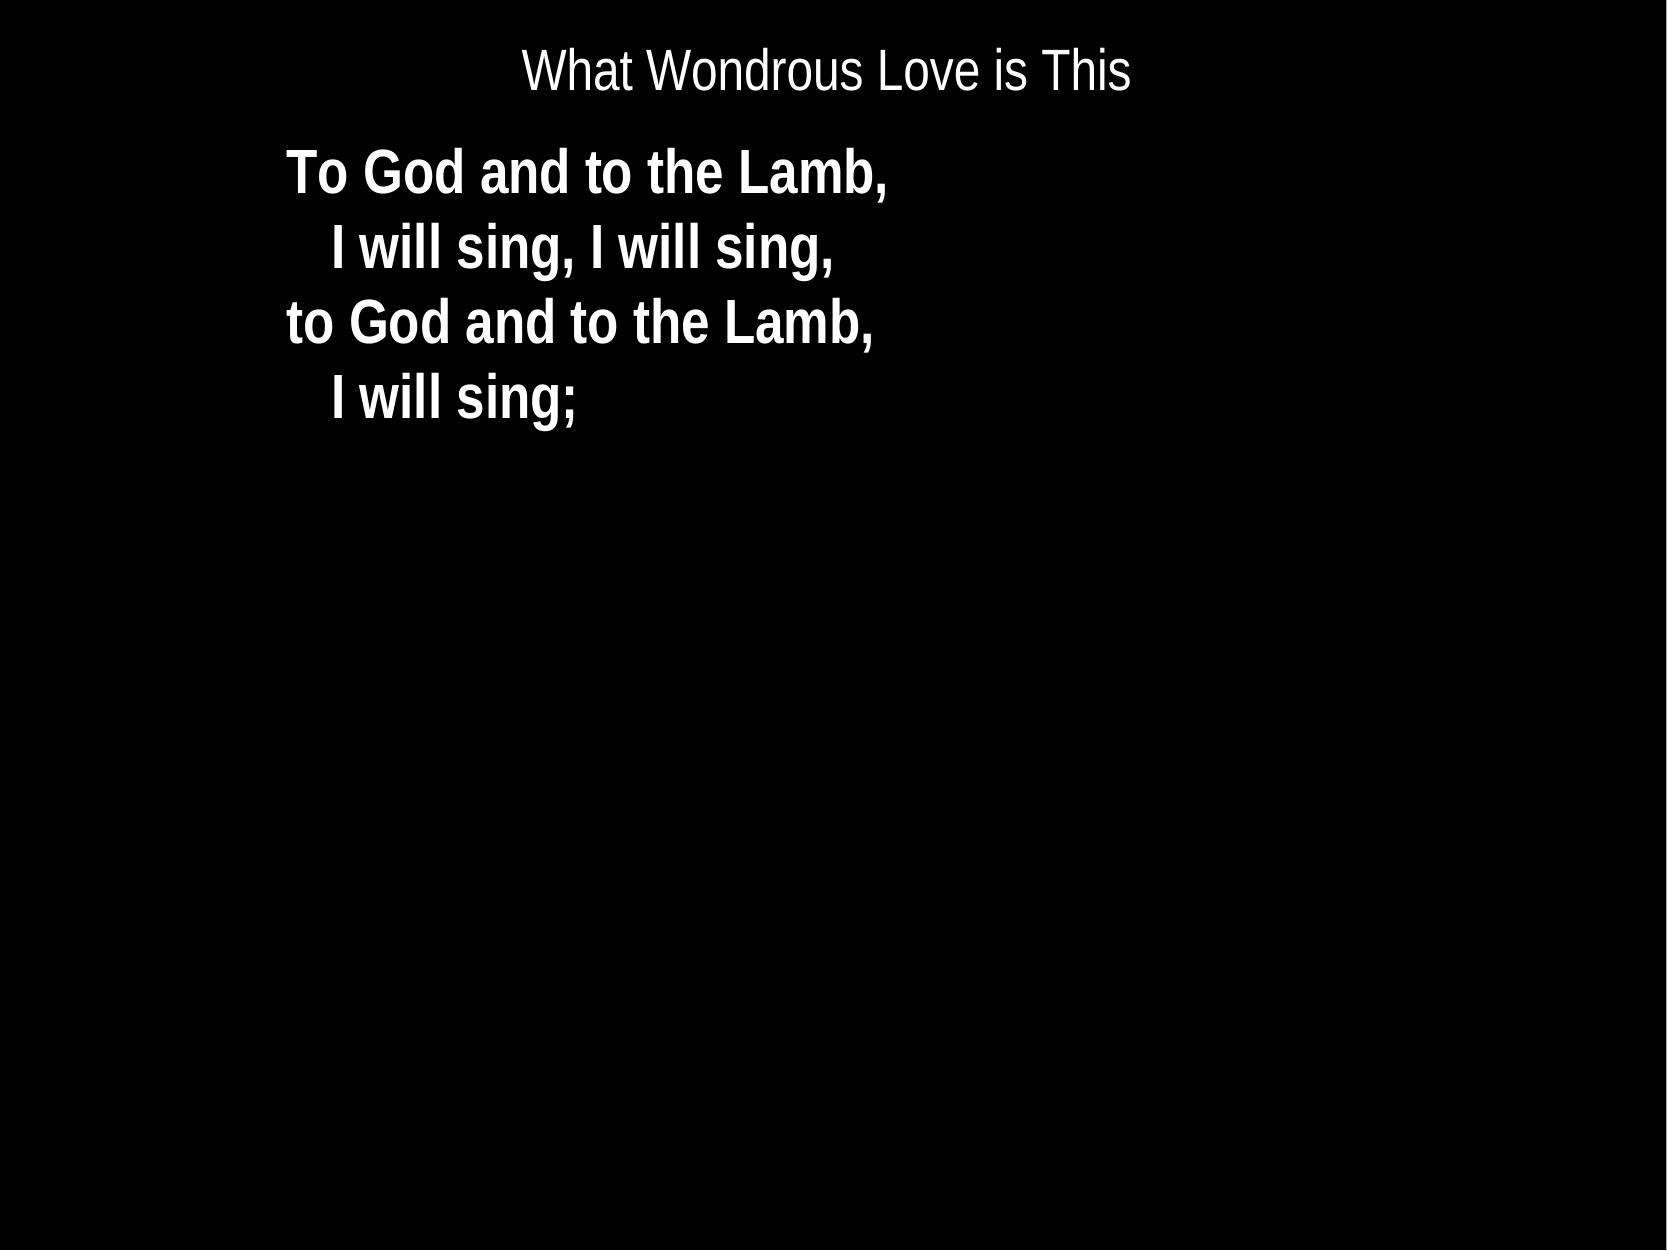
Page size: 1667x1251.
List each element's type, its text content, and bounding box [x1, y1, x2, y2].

text_box To God and to the Lamb, I will sing, I will sing, to God and to the Lamb, I will sing; [286, 130, 1446, 640]
title What Wondrous Love is This [97, 0, 1569, 109]
